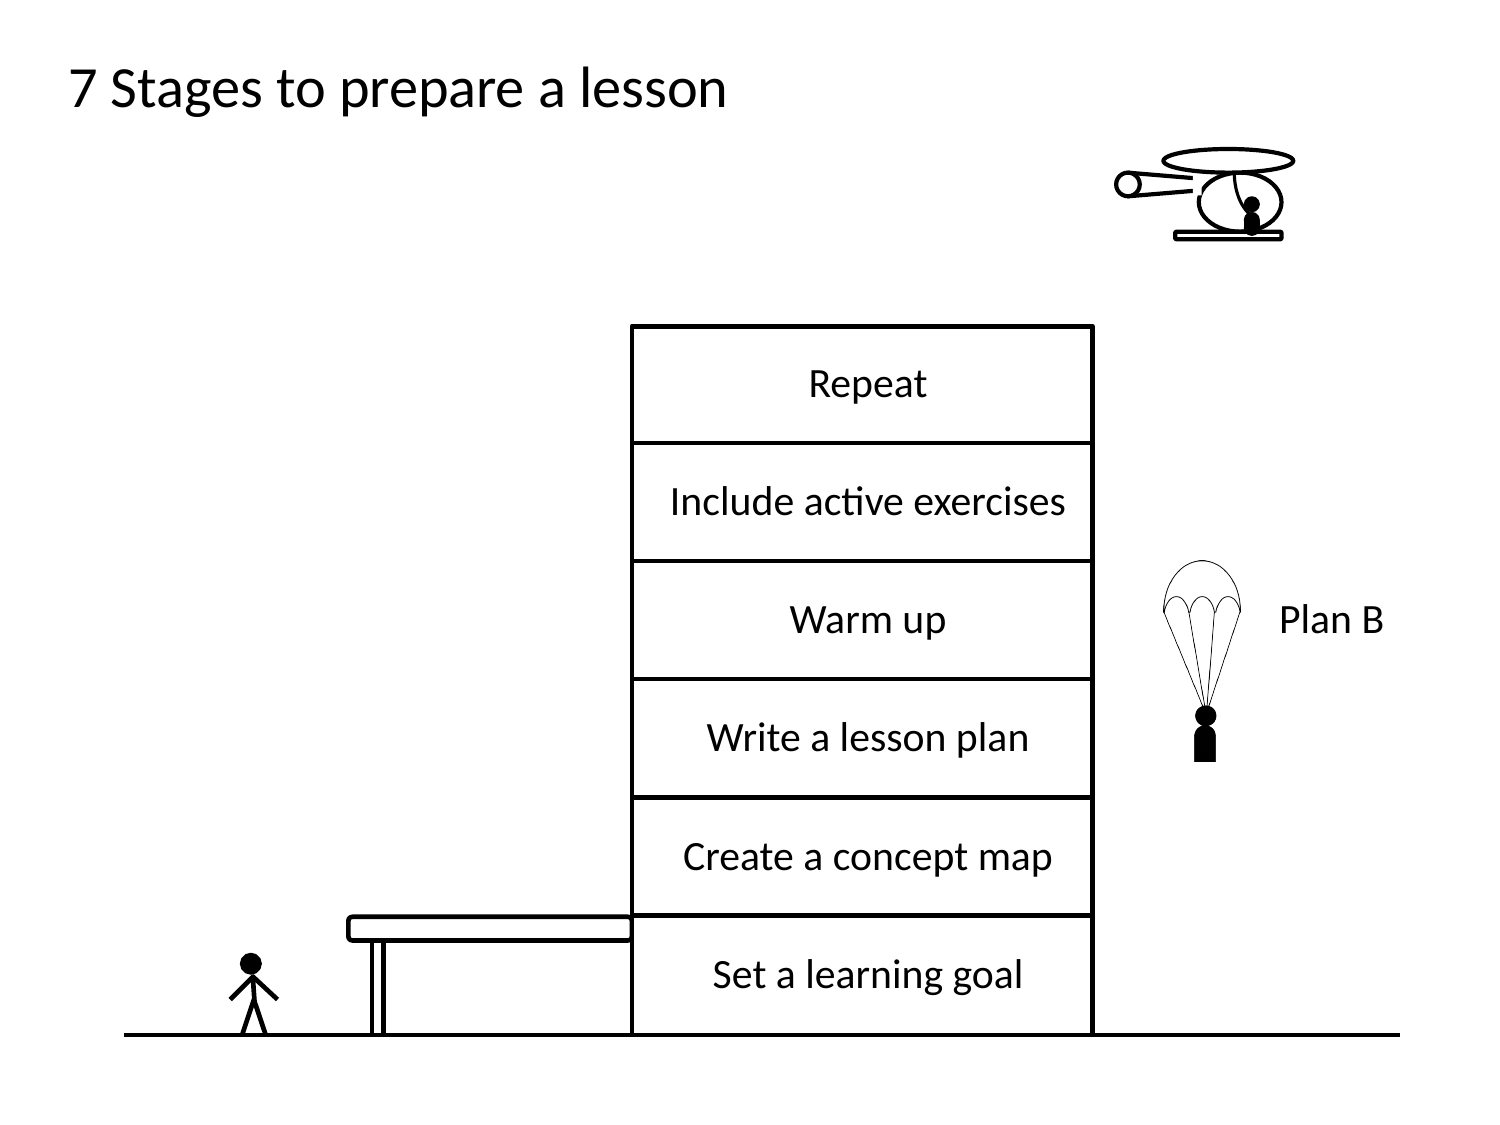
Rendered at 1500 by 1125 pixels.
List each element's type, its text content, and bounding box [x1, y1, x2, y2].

text_box Plan B [1241, 584, 1447, 650]
text_box Set a learning goal [649, 939, 1087, 1004]
text_box [242, 954, 260, 973]
text_box 7 Stages to prepare a lesson [53, 42, 1403, 127]
text_box Include active exercises [649, 466, 1087, 532]
text_box Create a concept map [649, 820, 1087, 886]
text_box [348, 326, 1093, 1035]
text_box [1116, 148, 1294, 240]
text_box Warm up [649, 584, 1087, 650]
text_box Repeat [649, 348, 1087, 414]
picture [1163, 560, 1241, 762]
text_box Write a lesson plan [649, 702, 1087, 768]
